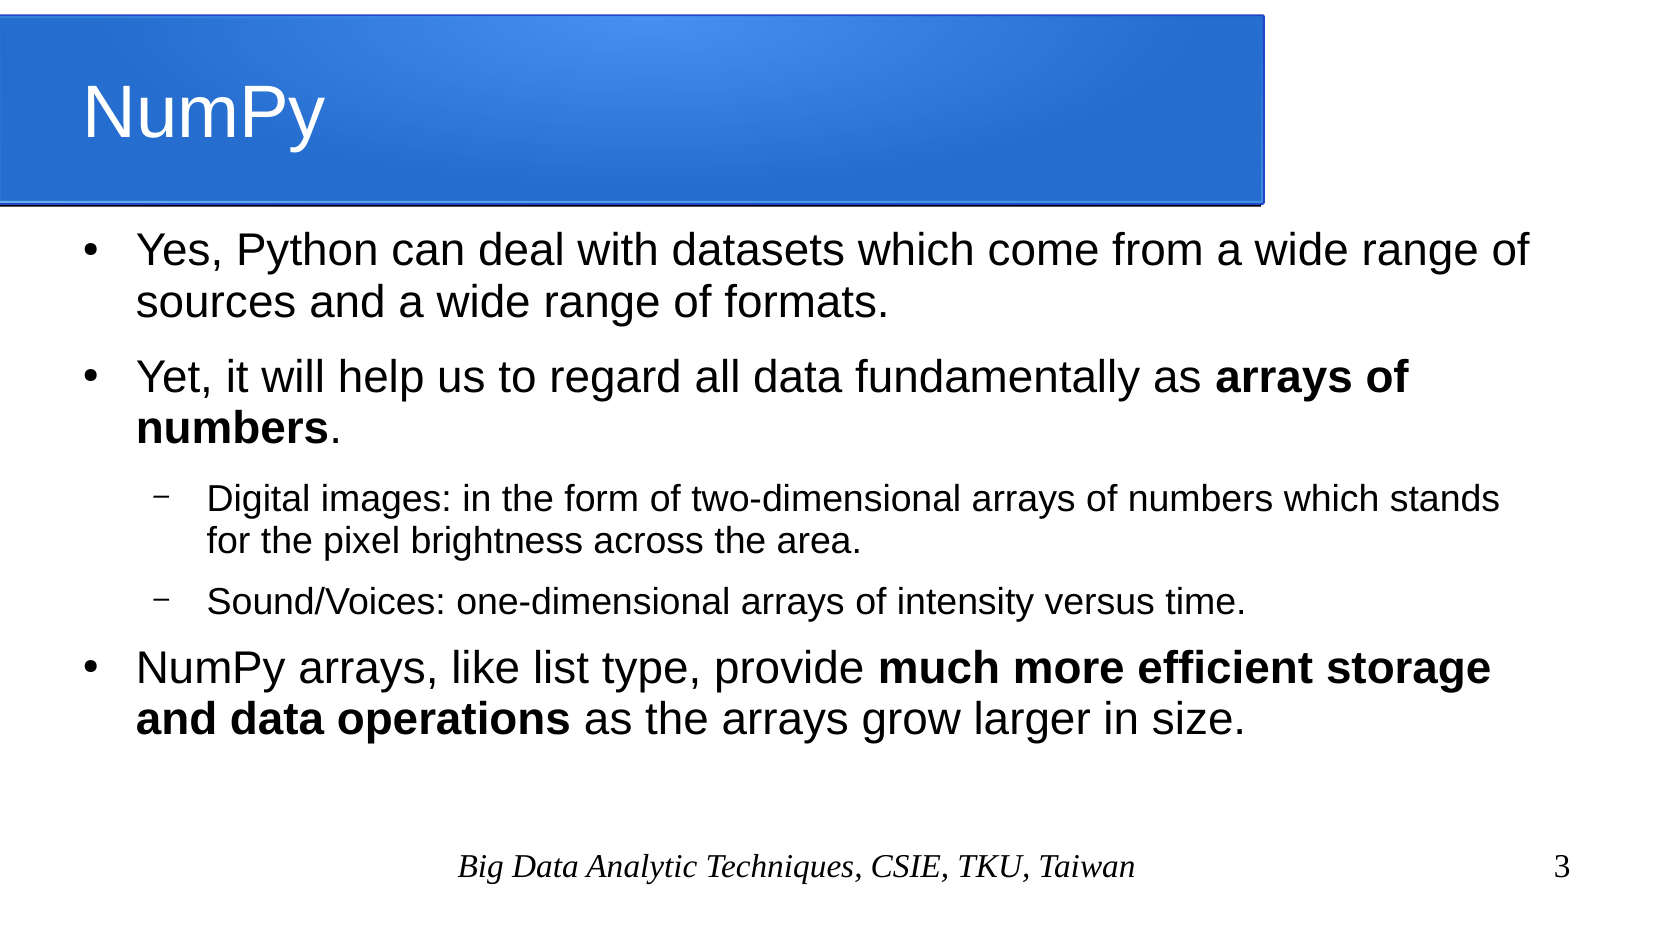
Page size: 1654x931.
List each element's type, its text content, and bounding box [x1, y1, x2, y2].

list Yes, Python can deal with datasets which come from a wide range of sources and a wide range of formats. Yet, it will help us to regard all data fundamentally as arrays of numbers. Digital images: in the form of two-dimensional arrays of numbers which stands for the pixel brightness across the area. Sound/Voices: one-dimensional arrays of intensity versus time. NumPy arrays, like list type, provide much more efficient storage and data operations as the arrays grow larger in size. [64, 224, 1554, 815]
title NumPy [82, 35, 1235, 189]
